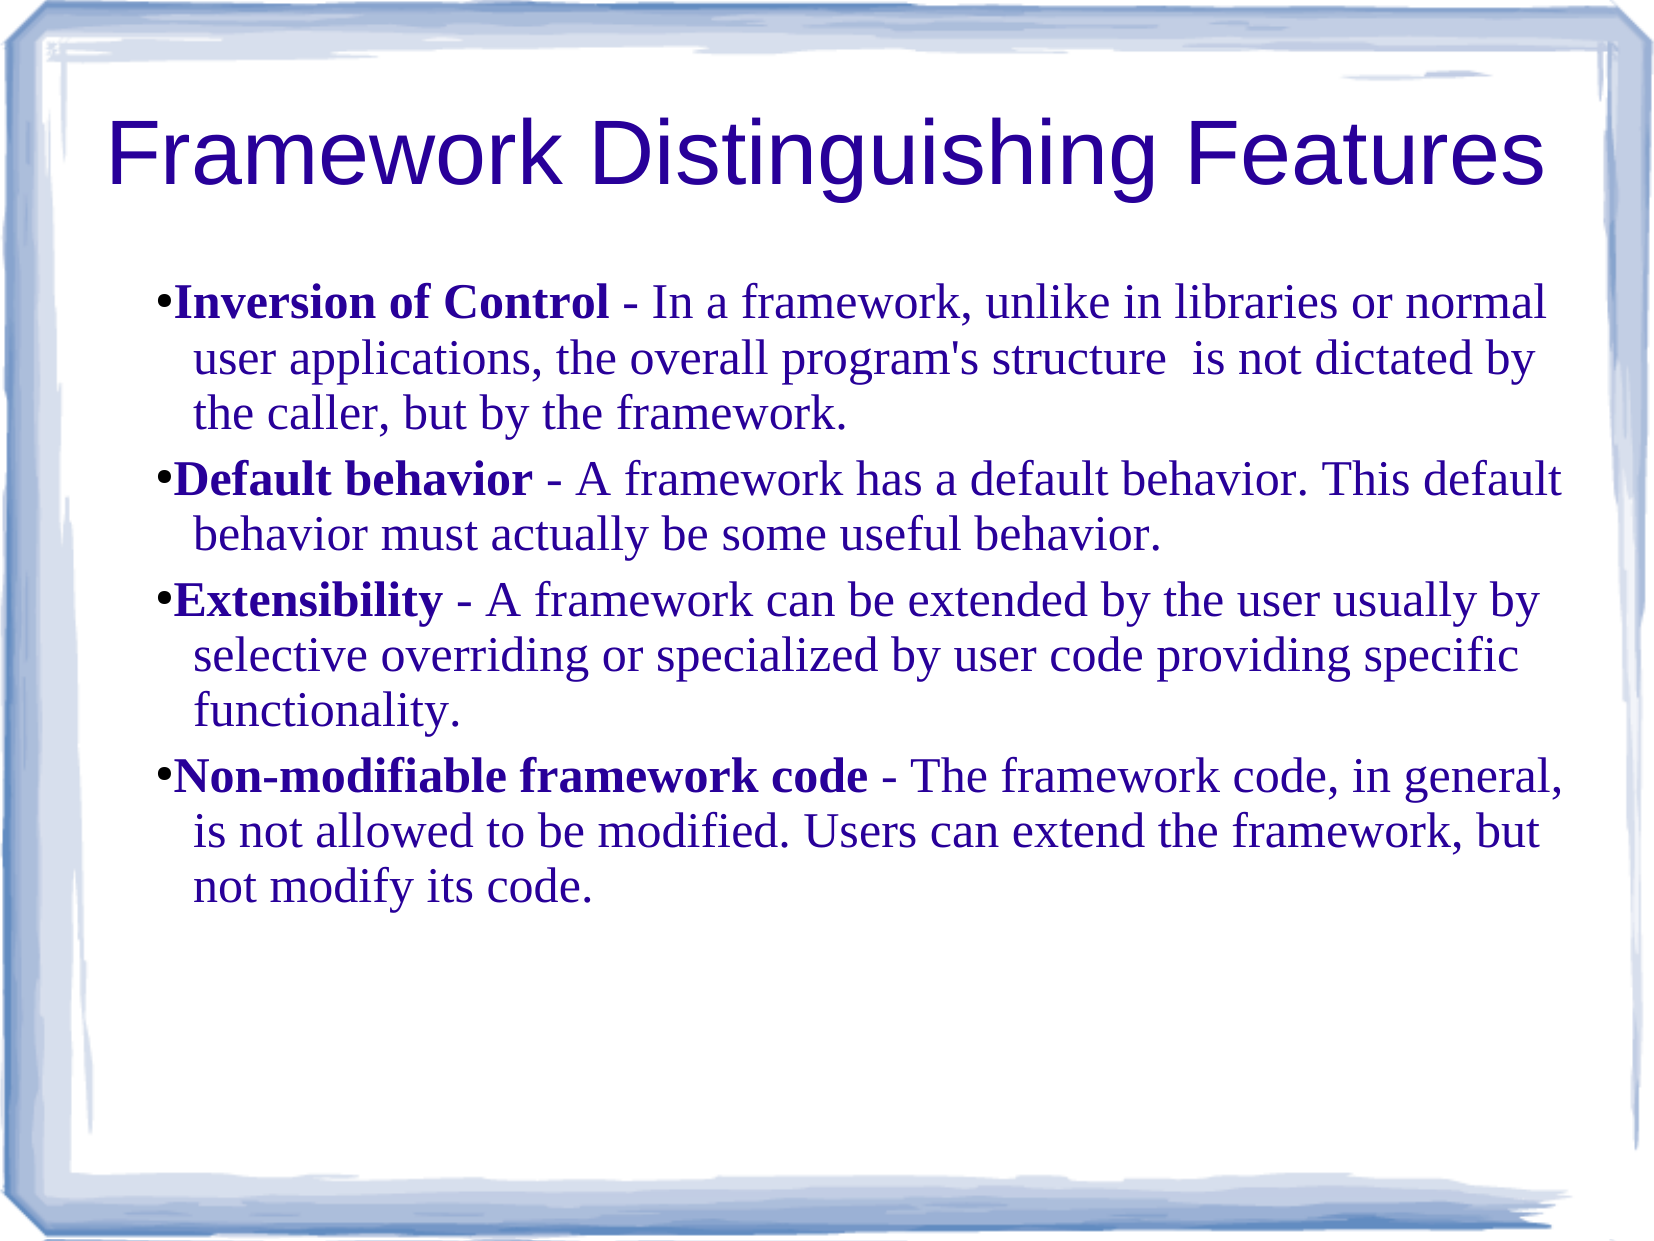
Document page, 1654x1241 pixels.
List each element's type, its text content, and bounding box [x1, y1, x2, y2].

title Framework Distinguishing Features [82, 49, 1571, 257]
picture [0, 0, 1654, 1241]
subtitle Inversion of Control - In a framework, unlike in libraries or normal user applications, the overall program's structure is not dictated by the caller, but by the framework. Default behavior - A framework has a default behavior. This default behavior must actually be some useful behavior. Extensibility - A framework can be extended by the user usually by selective overriding or specialized by user code providing specific functionality. Non-modifiable framework code - The framework code, in general, is not allowed to be modified. Users can extend the framework, but not modify its code. [118, 267, 1571, 1062]
